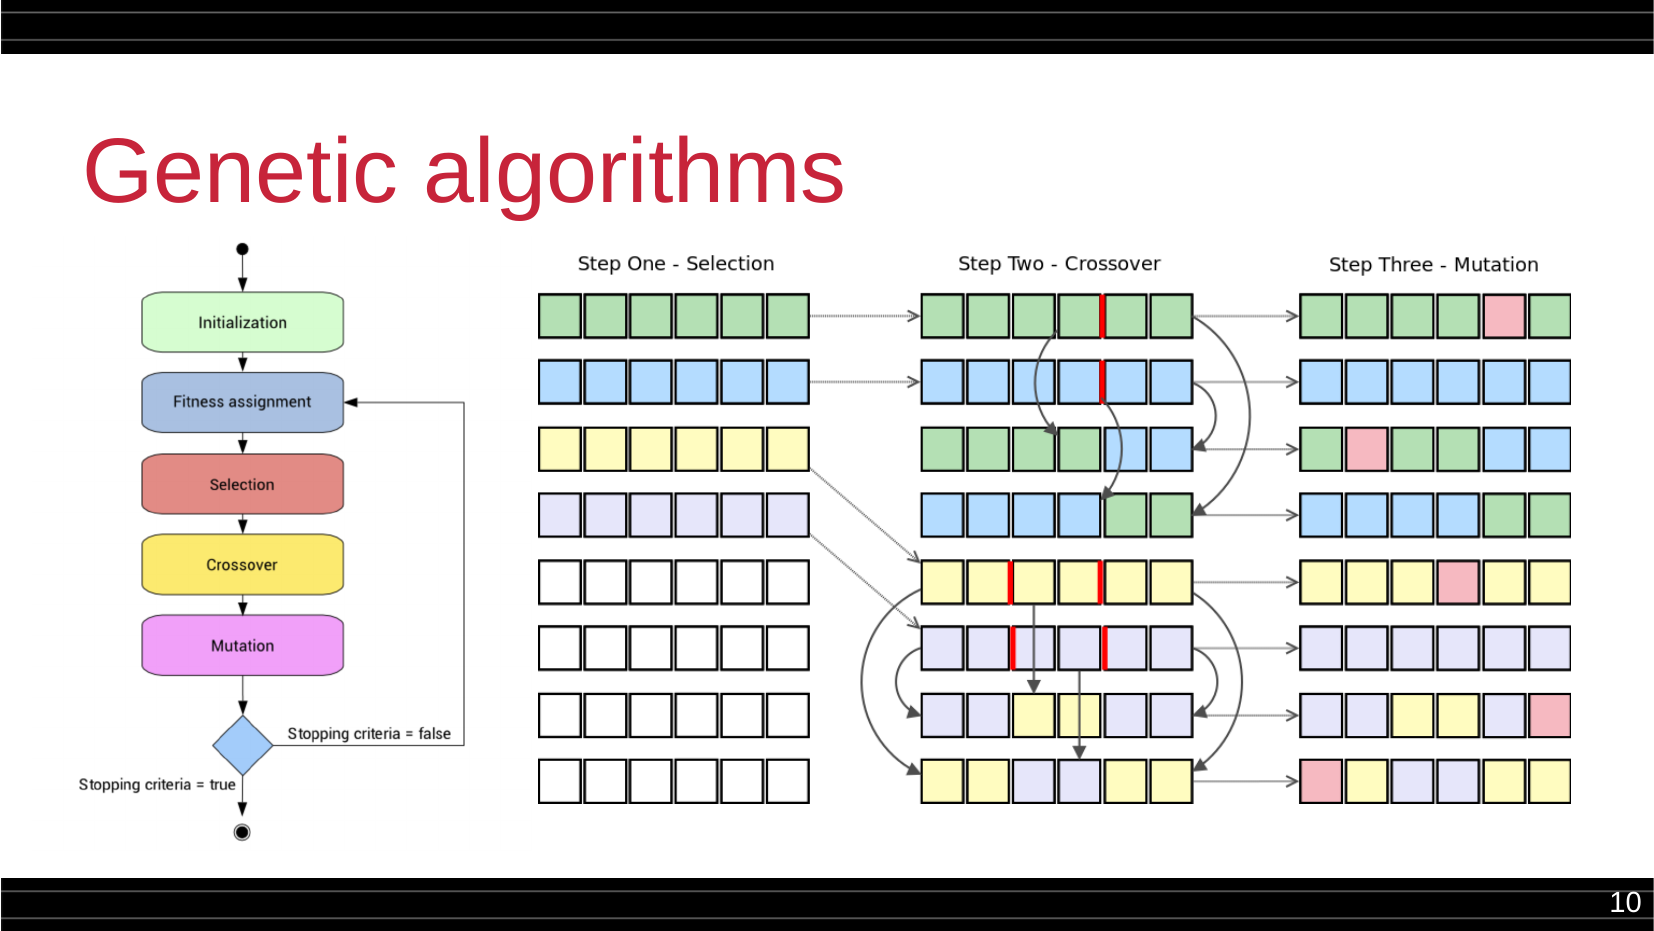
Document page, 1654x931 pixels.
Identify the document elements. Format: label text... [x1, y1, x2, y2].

picture [538, 252, 1571, 804]
title Genetic algorithms [82, 92, 1571, 249]
picture [1, 0, 1654, 54]
picture [1, 878, 1654, 931]
picture [32, 236, 532, 851]
